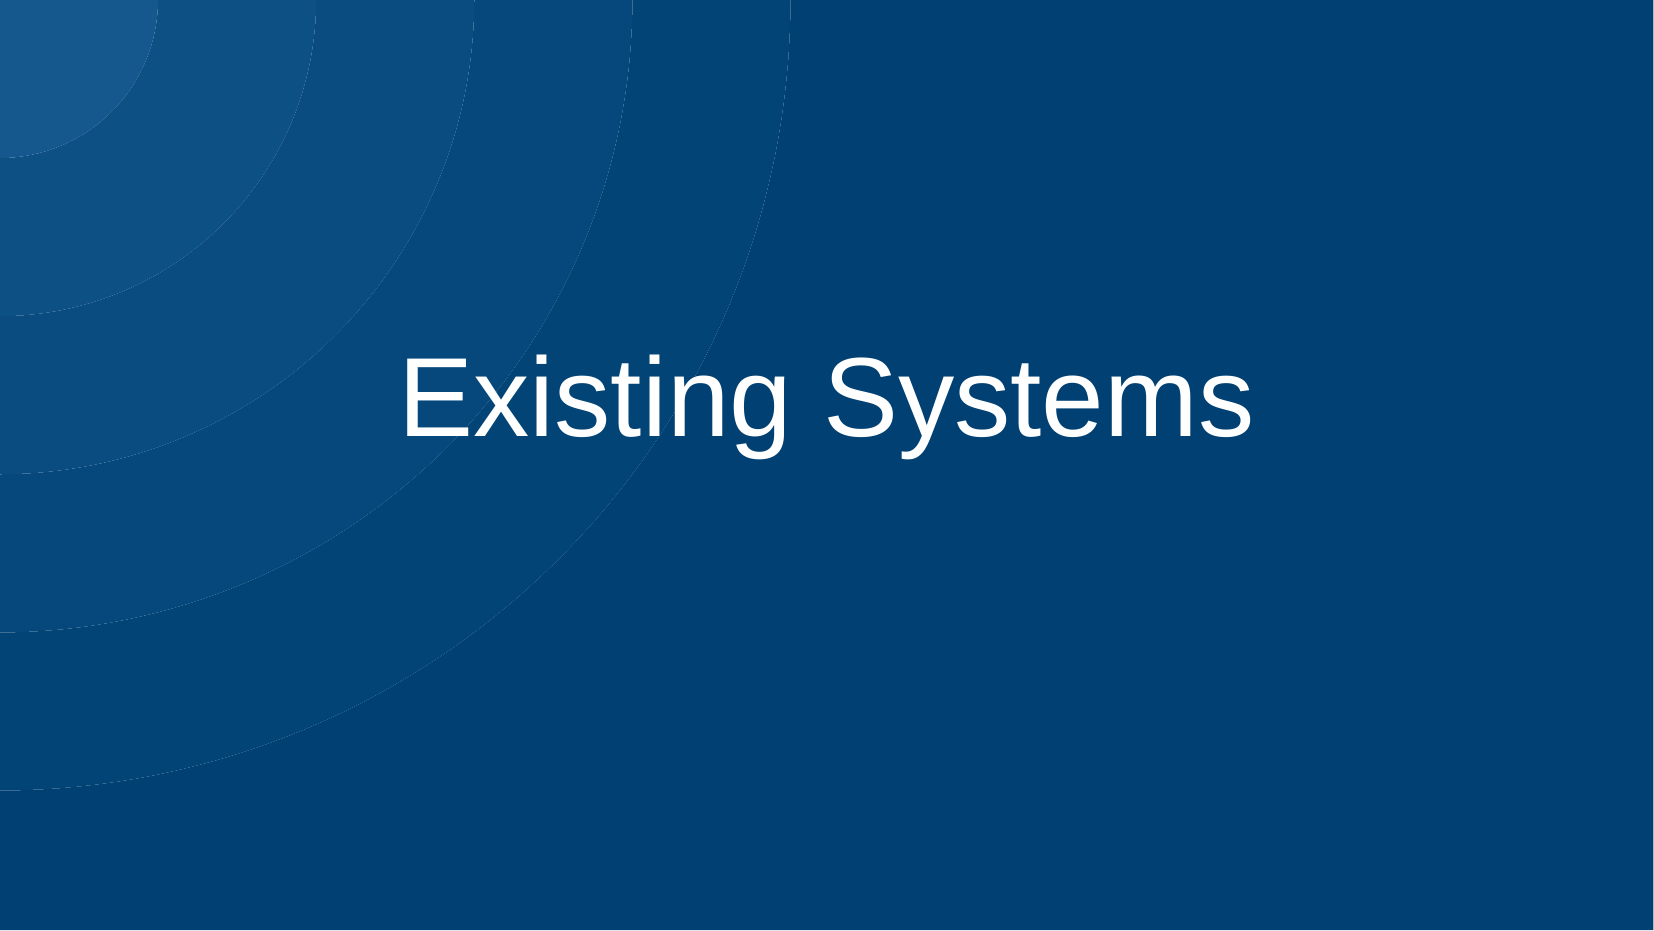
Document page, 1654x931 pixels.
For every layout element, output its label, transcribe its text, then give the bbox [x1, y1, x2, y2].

subtitle Existing Systems [82, 37, 1571, 757]
